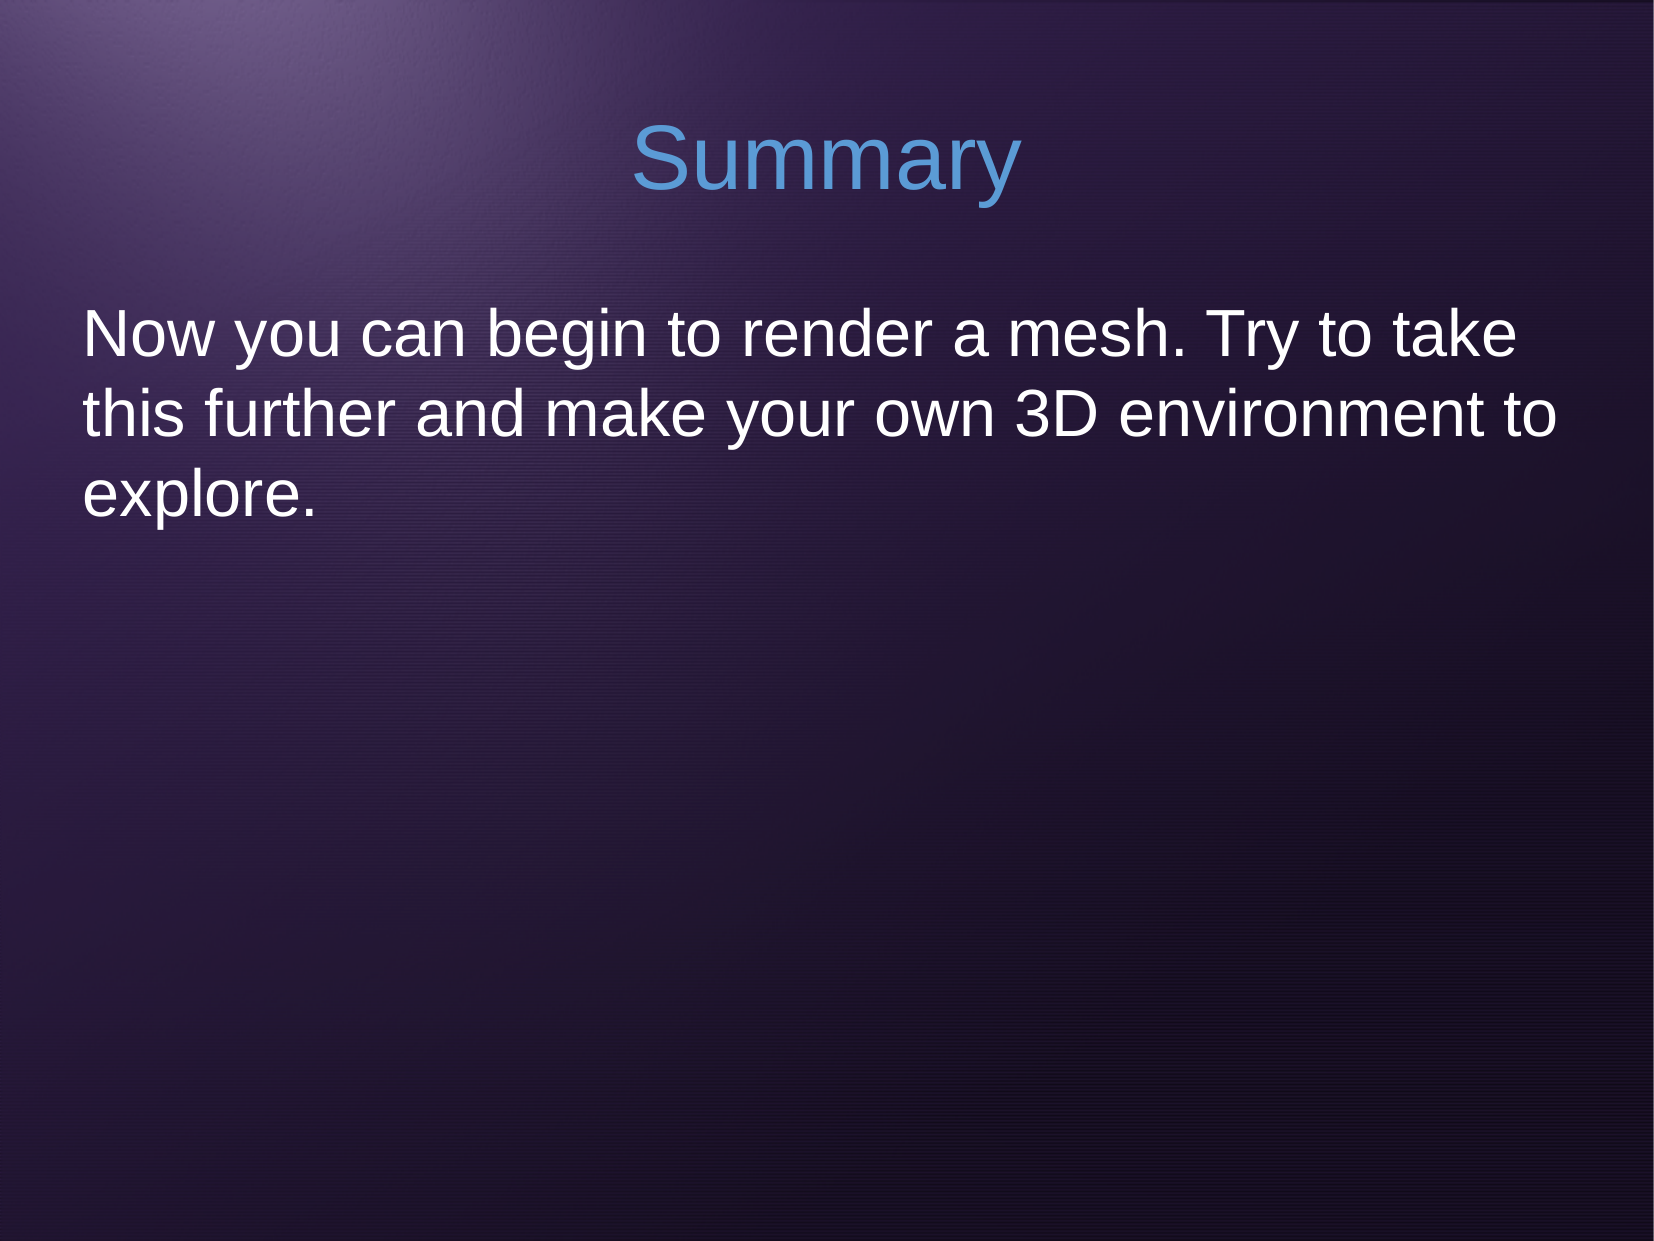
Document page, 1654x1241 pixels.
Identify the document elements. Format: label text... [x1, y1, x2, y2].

picture [0, 0, 1654, 1241]
list Now you can begin to render a mesh. Try to take this further and make your own 3D environment to explore. [82, 290, 1571, 1010]
title Summary [82, 49, 1571, 257]
